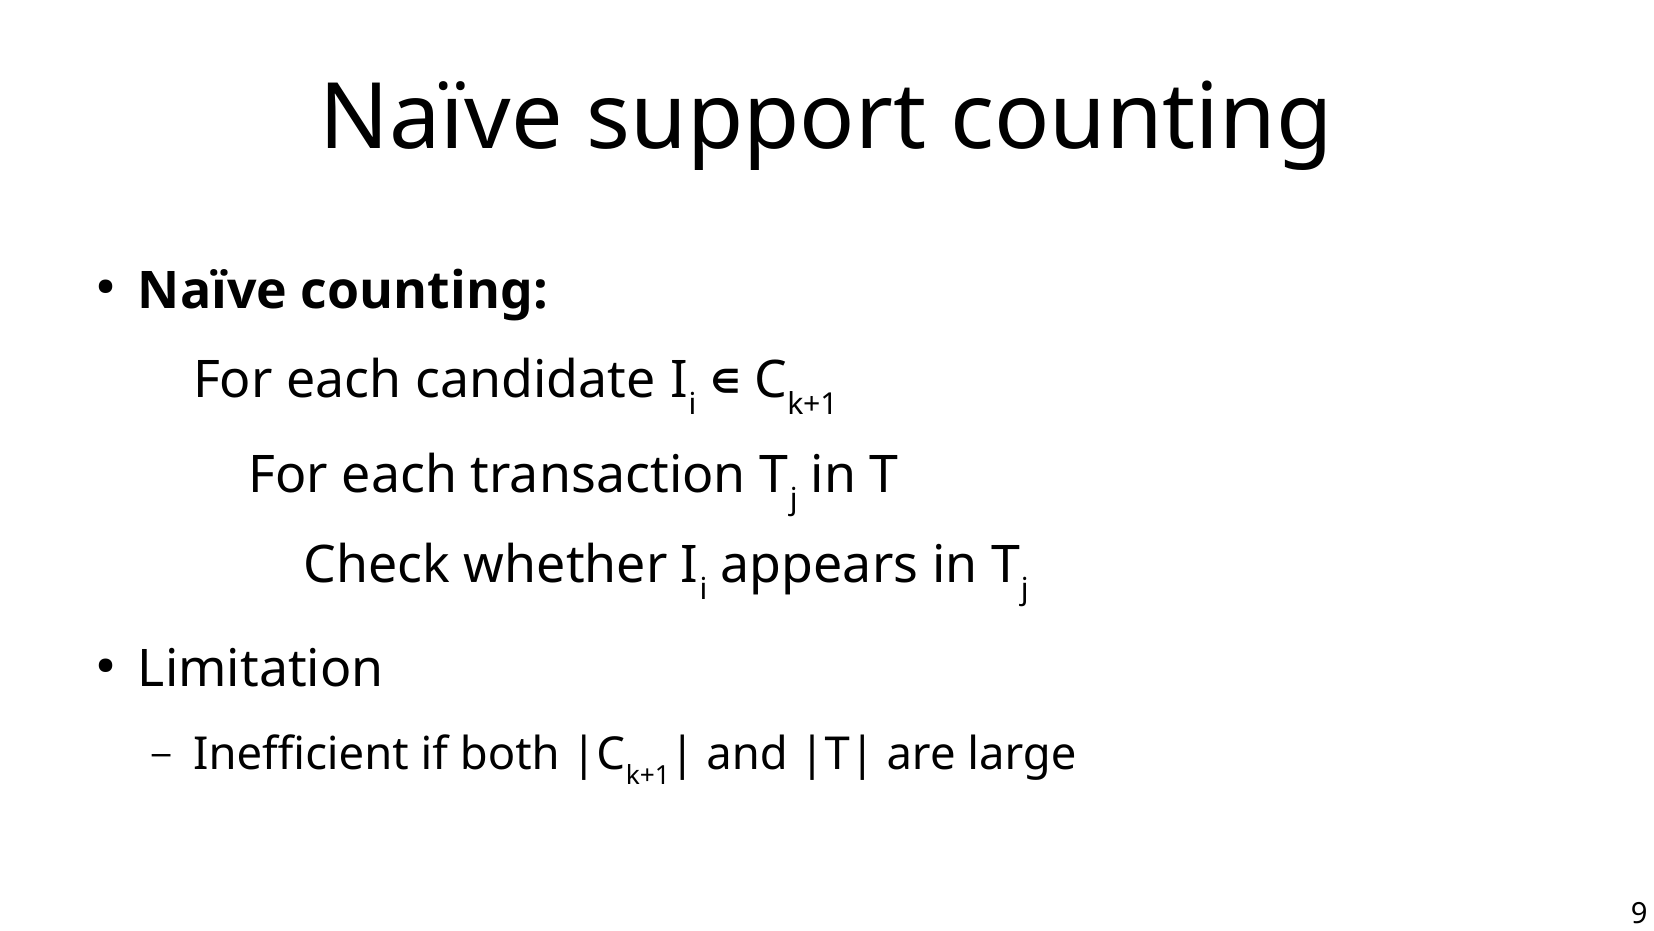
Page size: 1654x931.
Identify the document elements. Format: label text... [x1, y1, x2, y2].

title Naïve support counting [82, 1, 1571, 226]
list Naïve counting: For each candidate Ii ∊ Ck+1 For each transaction Tj in T Check whether Ii appears in Tj Limitation Inefficient if both |Ck+1| and |T| are large [82, 253, 1571, 793]
